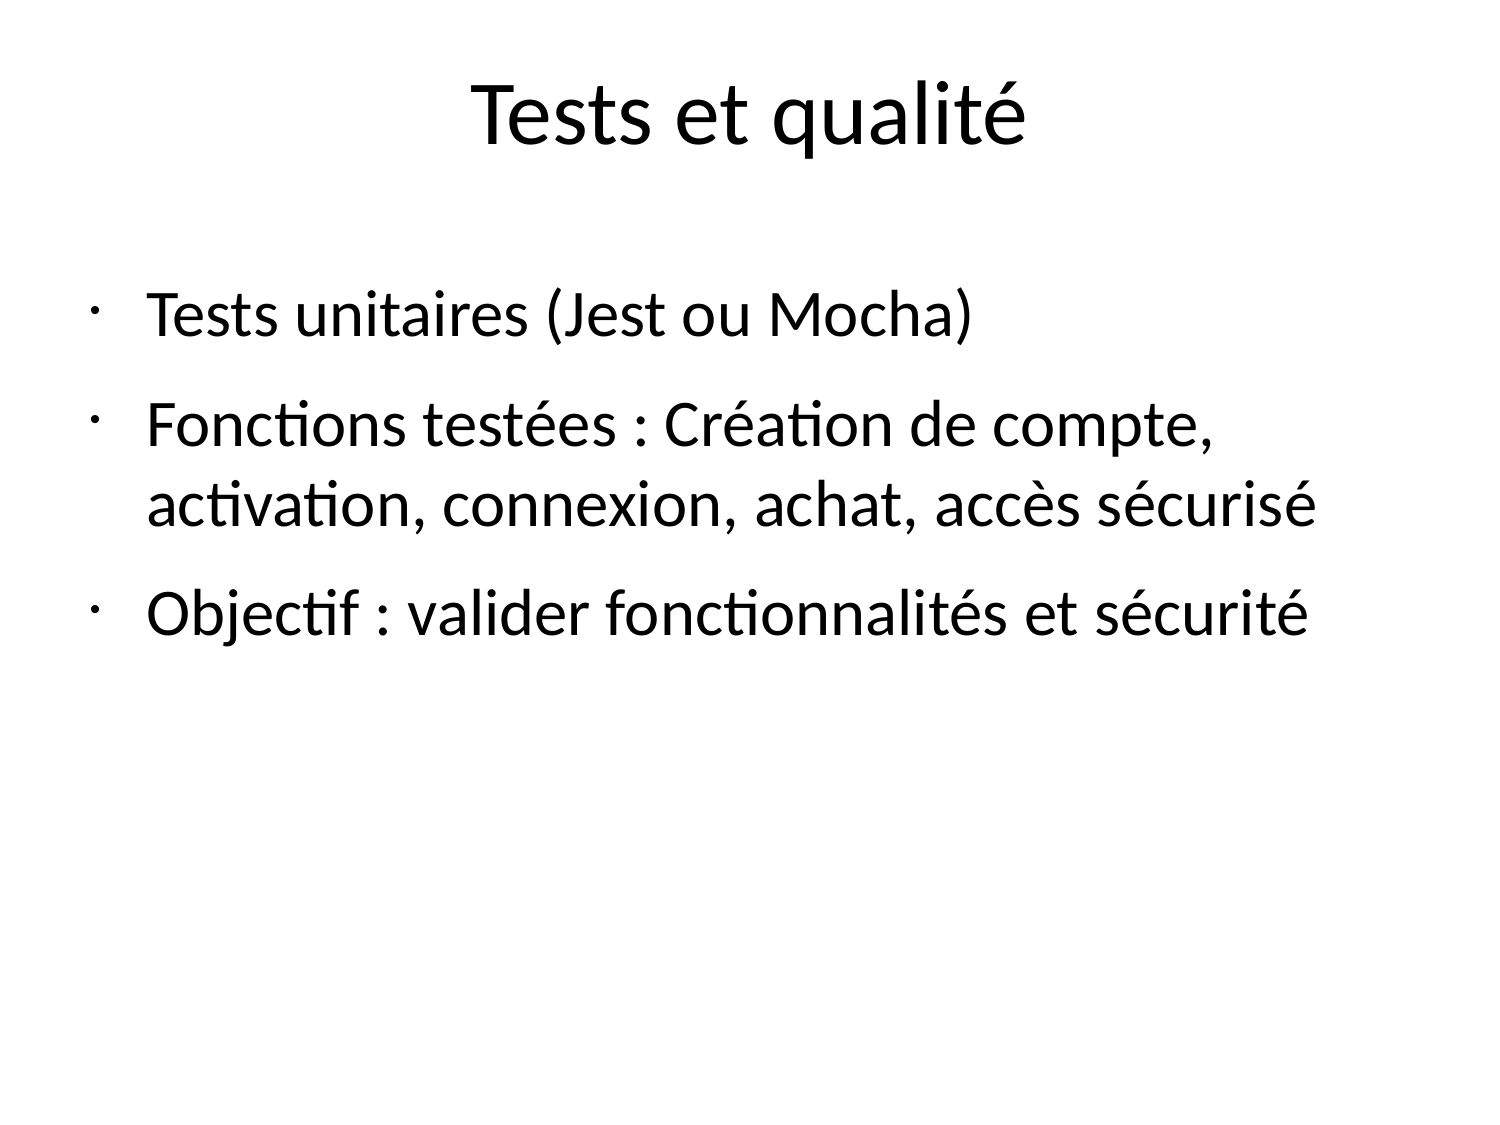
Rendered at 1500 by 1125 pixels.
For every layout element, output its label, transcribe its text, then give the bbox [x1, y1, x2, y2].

list Tests unitaires (Jest ou Mocha) Fonctions testées : Création de compte, activation, connexion, achat, accès sécurisé Objectif : valider fonctionnalités et sécurité [75, 262, 1425, 1005]
title Tests et qualité [75, 45, 1425, 233]
